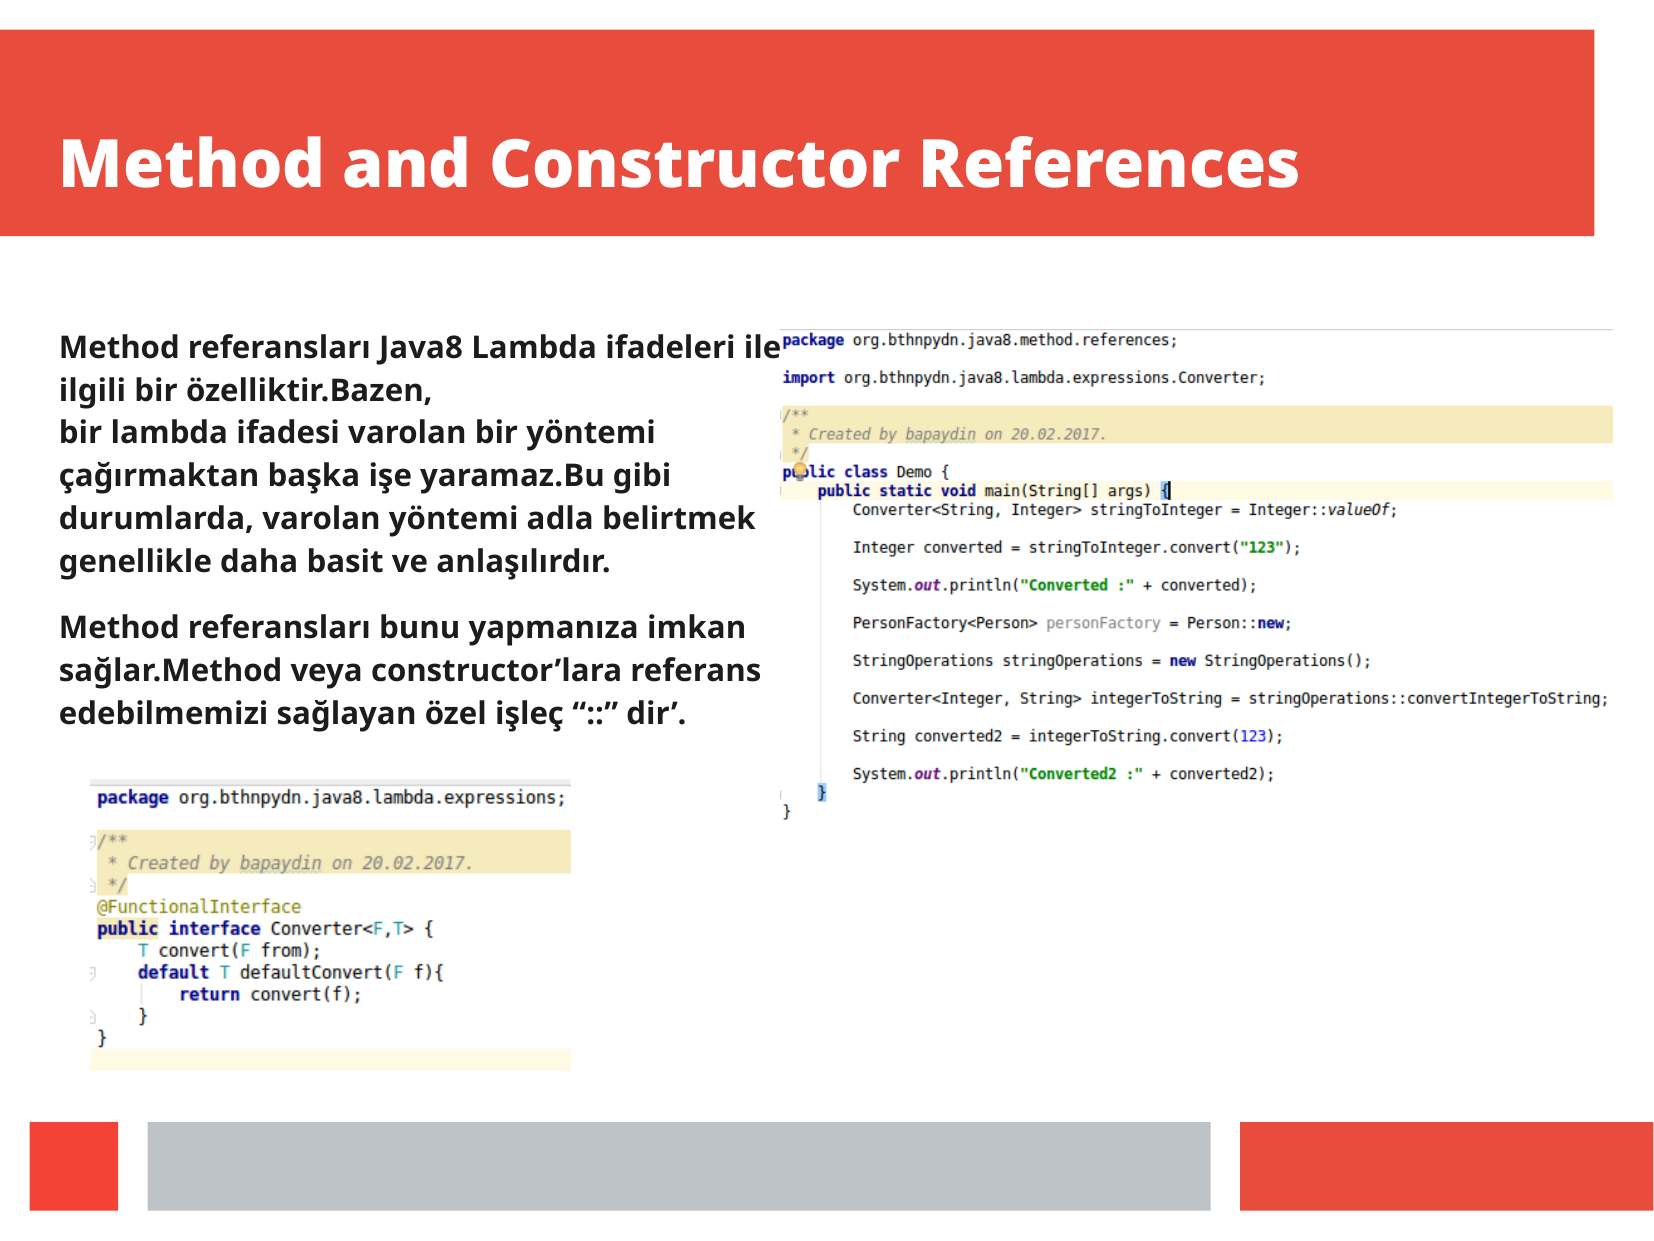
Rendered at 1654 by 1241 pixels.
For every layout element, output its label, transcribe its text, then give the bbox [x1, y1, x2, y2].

list Method referansları Java8 Lambda ifadeleri ile ilgili bir özelliktir.Bazen, bir lambda ifadesi varolan bir yöntemi çağırmaktan başka işe yaramaz.Bu gibi durumlarda, varolan yöntemi adla belirtmek genellikle daha basit ve anlaşılırdır. Method referansları bunu yapmanıza imkan sağlar.Method veya constructor’lara referans edebilmemizi sağlayan özel işleç “::” dir’. [59, 324, 794, 1093]
title Method and Constructor References [59, 59, 1595, 207]
picture [90, 779, 571, 1101]
picture [780, 329, 1613, 886]
